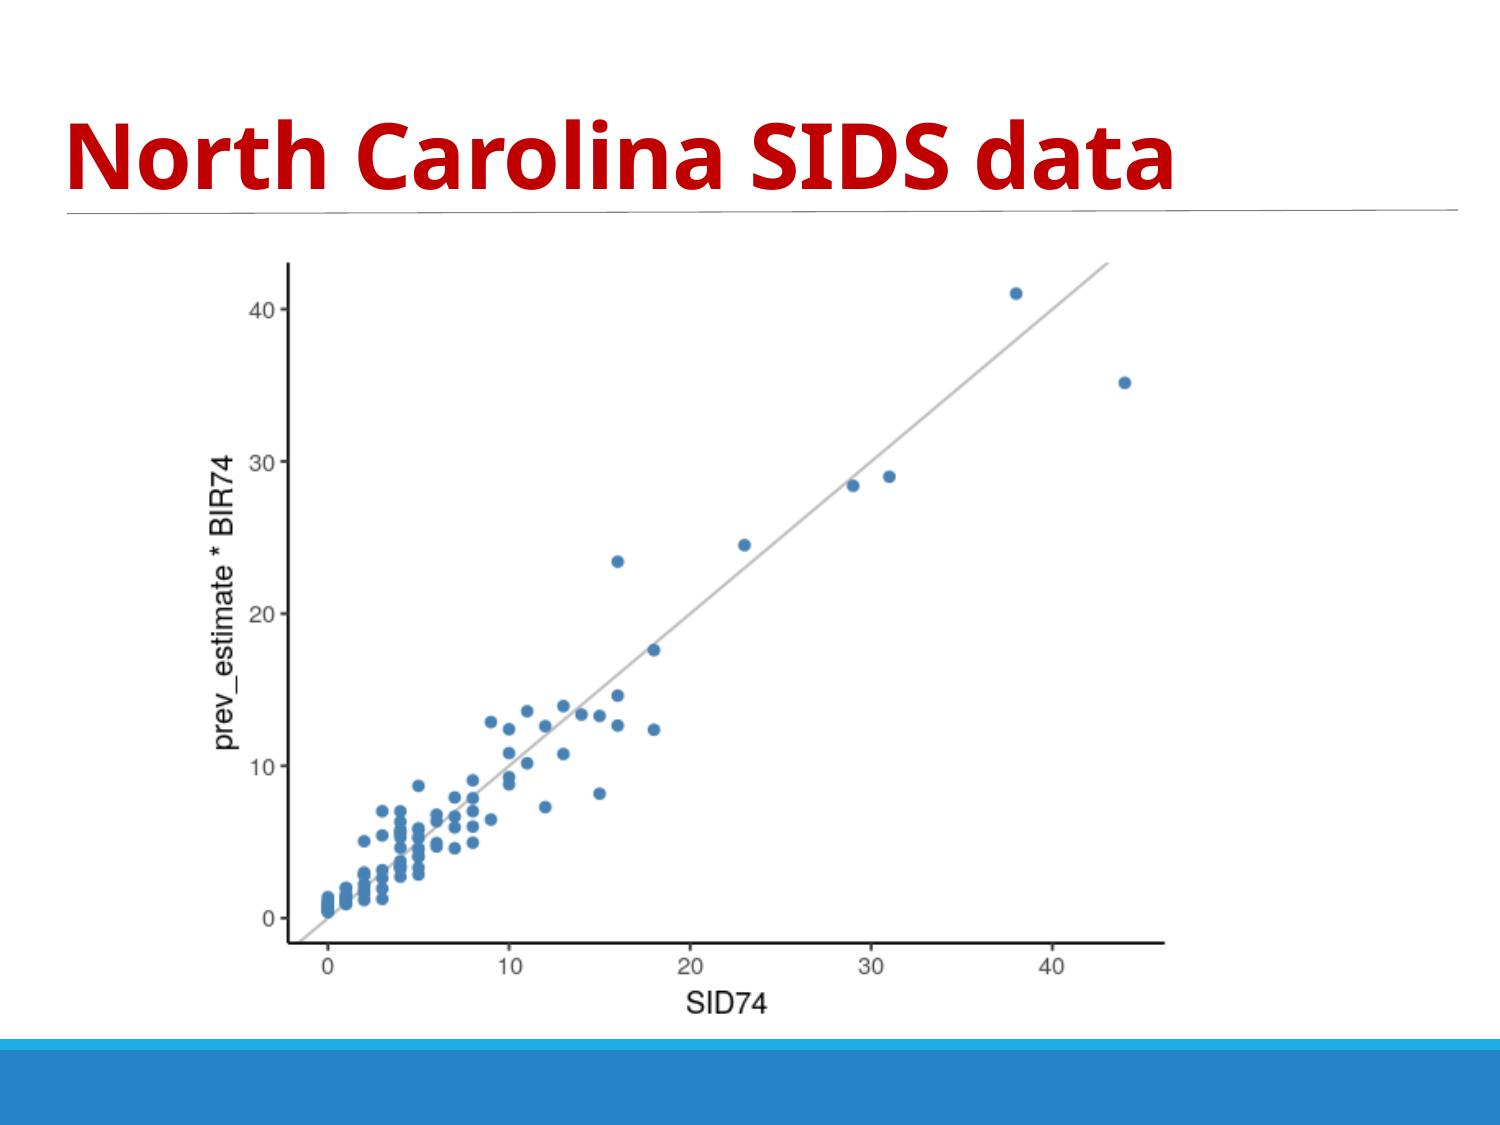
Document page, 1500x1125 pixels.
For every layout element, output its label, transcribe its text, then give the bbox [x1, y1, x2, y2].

title North Carolina SIDS data [62, 58, 1471, 257]
picture [195, 248, 1180, 1037]
